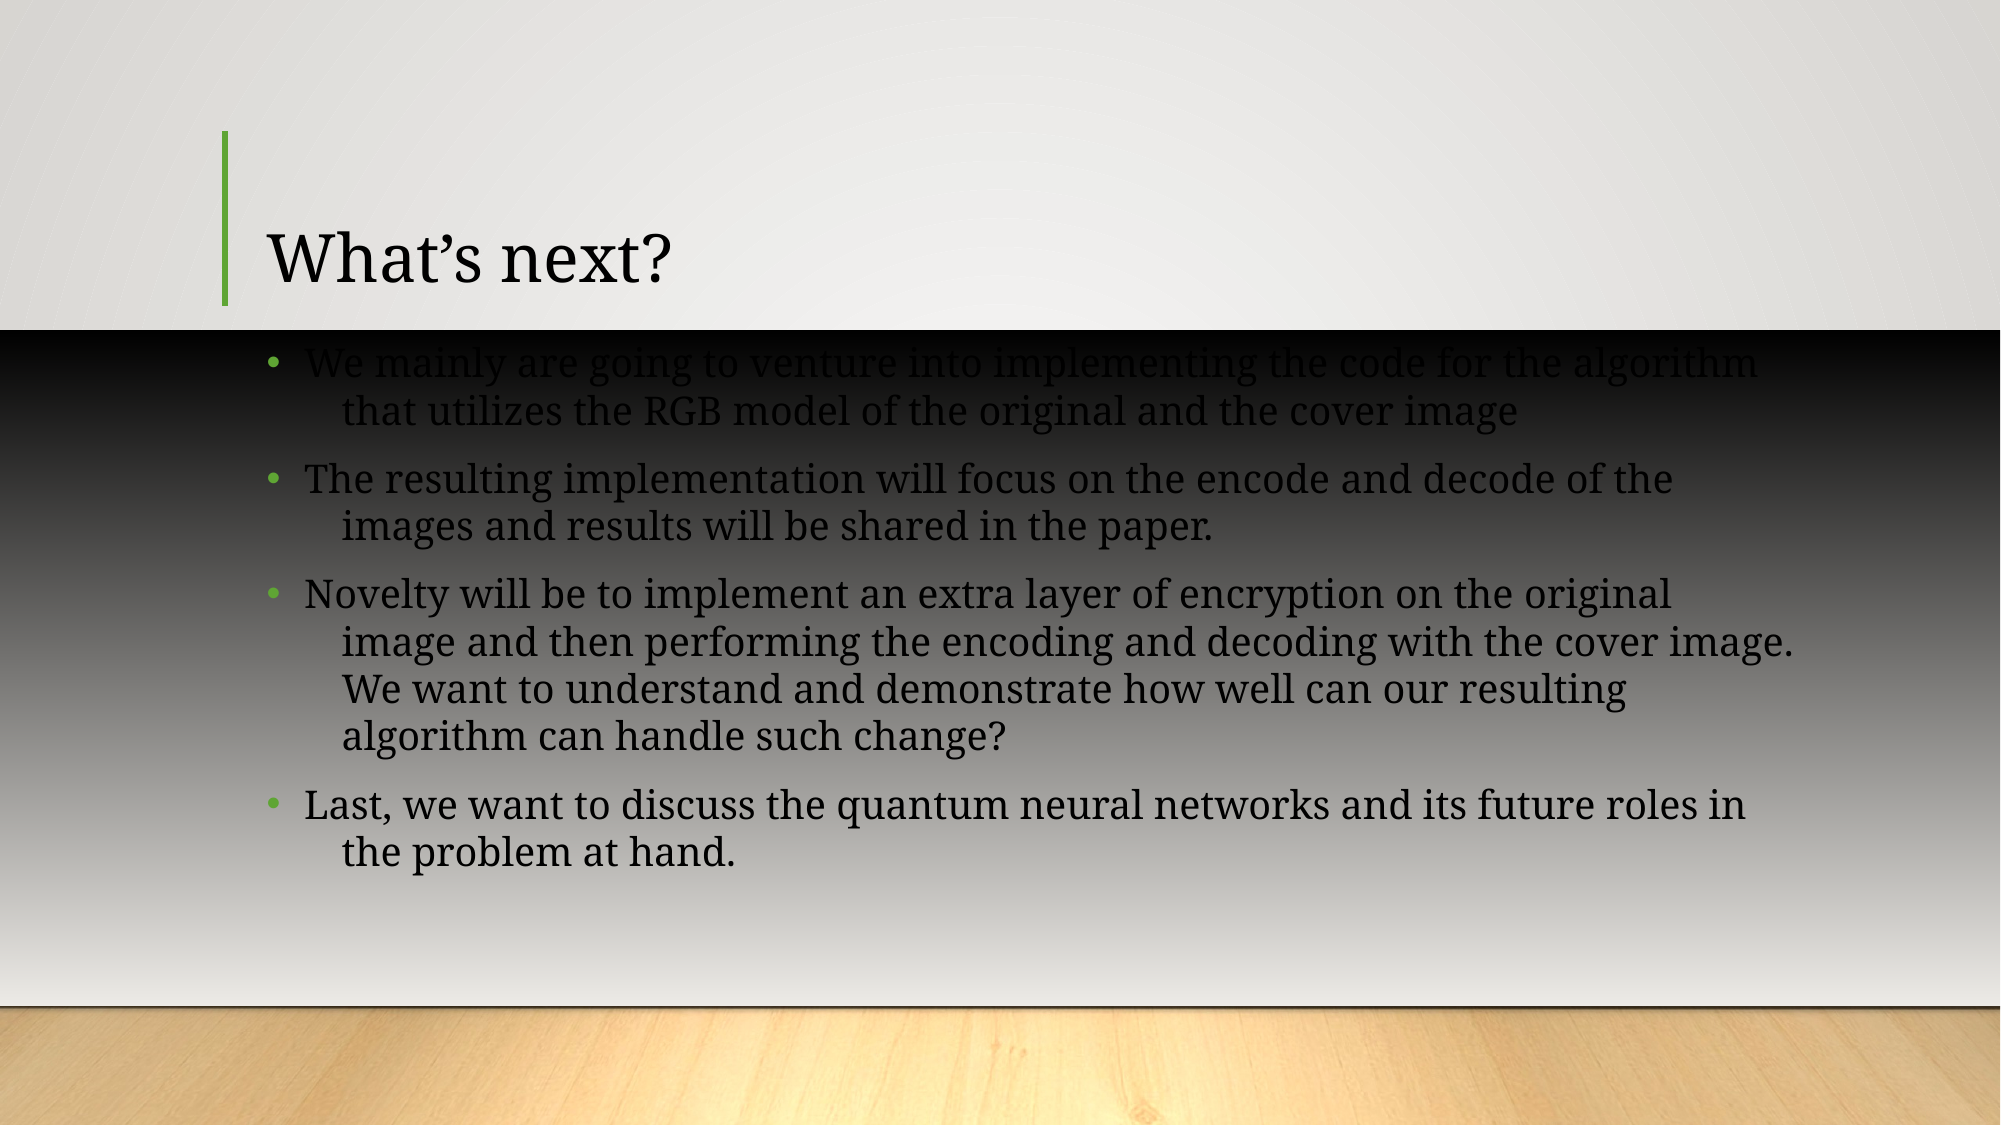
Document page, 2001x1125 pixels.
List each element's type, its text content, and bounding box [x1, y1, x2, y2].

list We mainly are going to venture into implementing the code for the algorithm that utilizes the RGB model of the original and the cover image The resulting implementation will focus on the encode and decode of the images and results will be shared in the paper. Novelty will be to implement an extra layer of encryption on the original image and then performing the encoding and decoding with the cover image. We want to understand and demonstrate how well can our resulting algorithm can handle such change? Last, we want to discuss the quantum neural networks and its future roles in the problem at hand. [251, 330, 1814, 897]
title What’s next? [251, 131, 1814, 305]
